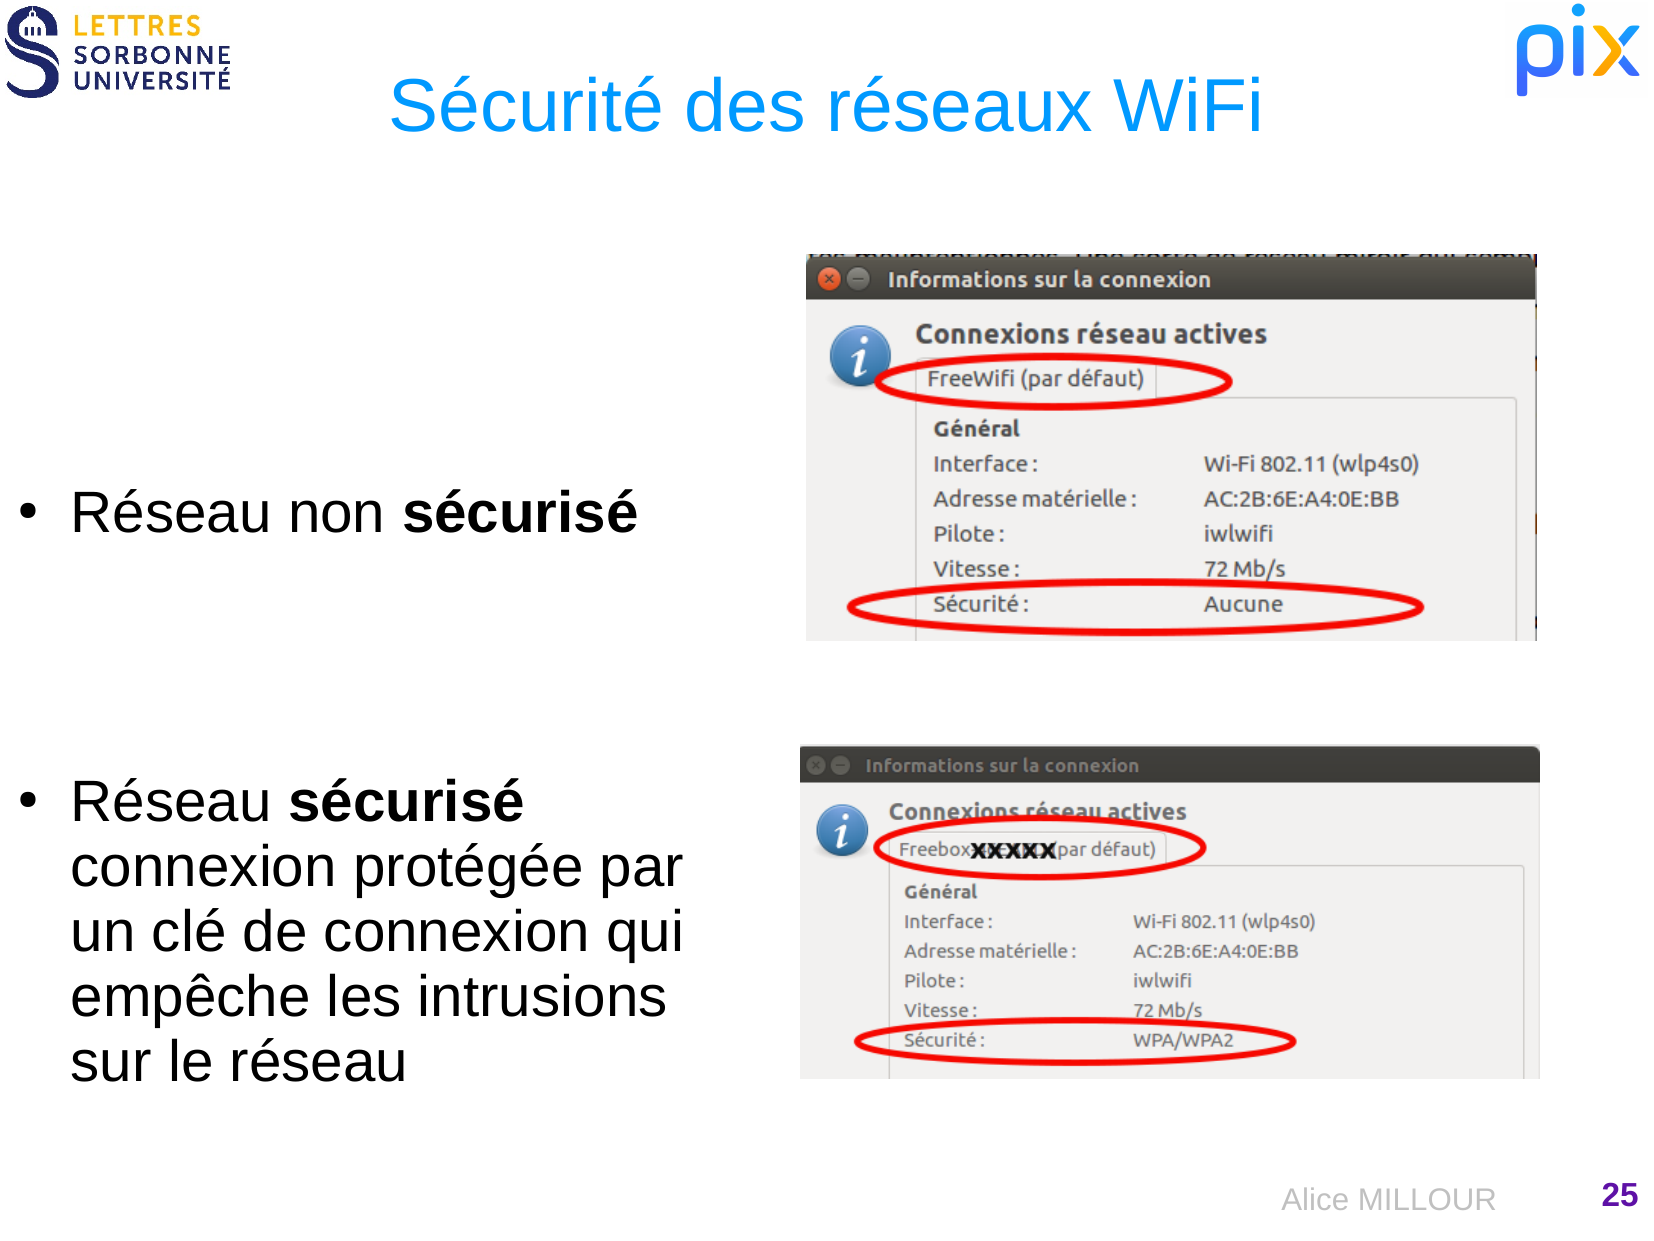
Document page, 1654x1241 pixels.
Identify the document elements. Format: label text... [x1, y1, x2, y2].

picture [806, 254, 1537, 641]
title Sécurité des réseaux WiFi [82, 2, 1571, 210]
picture [5, 6, 82, 98]
picture [1571, 2, 1648, 98]
list Réseau non sécurisé Réseau sécurisé connexion protégée par un clé de connexion qui empêche les intrusions sur le réseau [0, 290, 751, 1010]
picture [800, 744, 1540, 1079]
